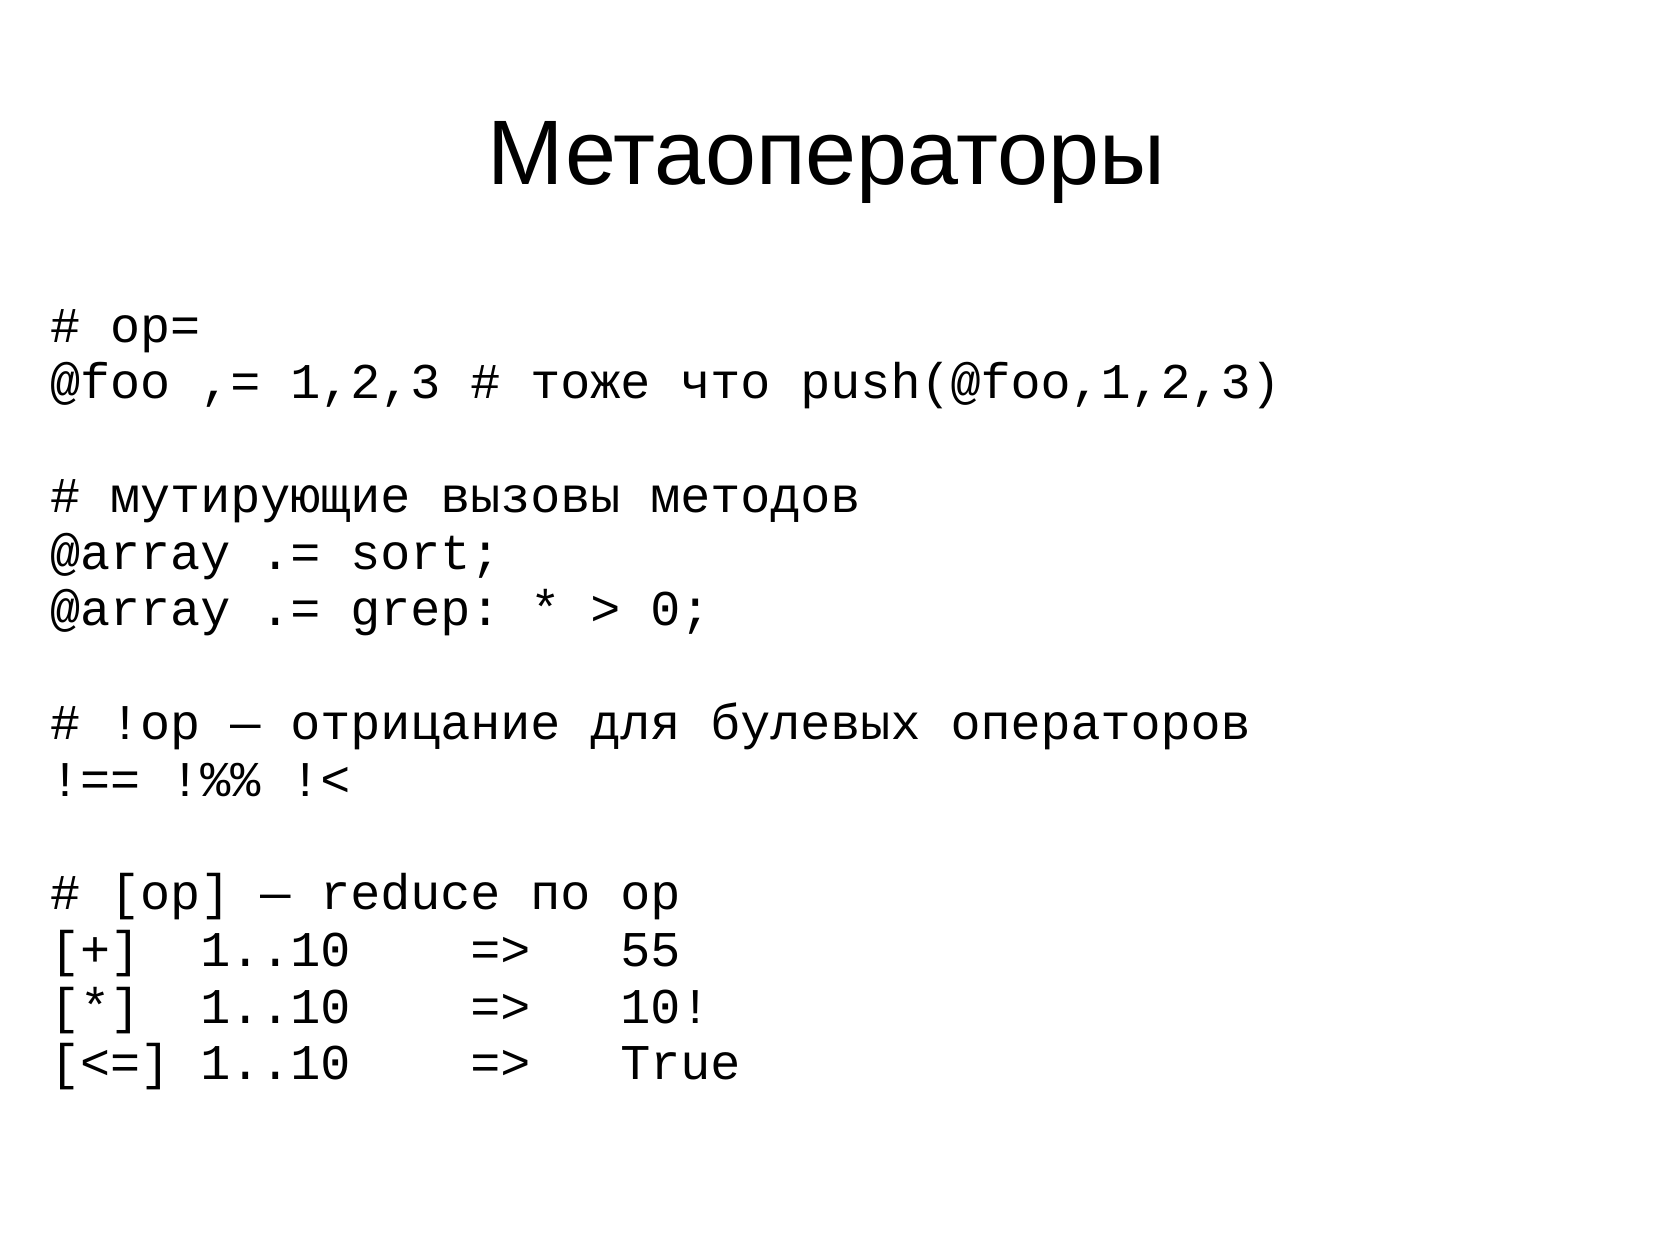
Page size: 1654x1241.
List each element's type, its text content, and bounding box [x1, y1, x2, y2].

text_box # op= @foo ,= 1,2,3 # тоже что push(@foo,1,2,3) # мутирующие вызовы методов @array .= sort; @array .= grep: * > 0; # !op — отрицание для булевых операторов !== !%% !< # [op] — reduce по op [+] 1..10 => 55 [*] 1..10 => 10! [<=] 1..10 => True [35, 236, 1630, 1217]
title Метаоператоры [82, 49, 1571, 236]
